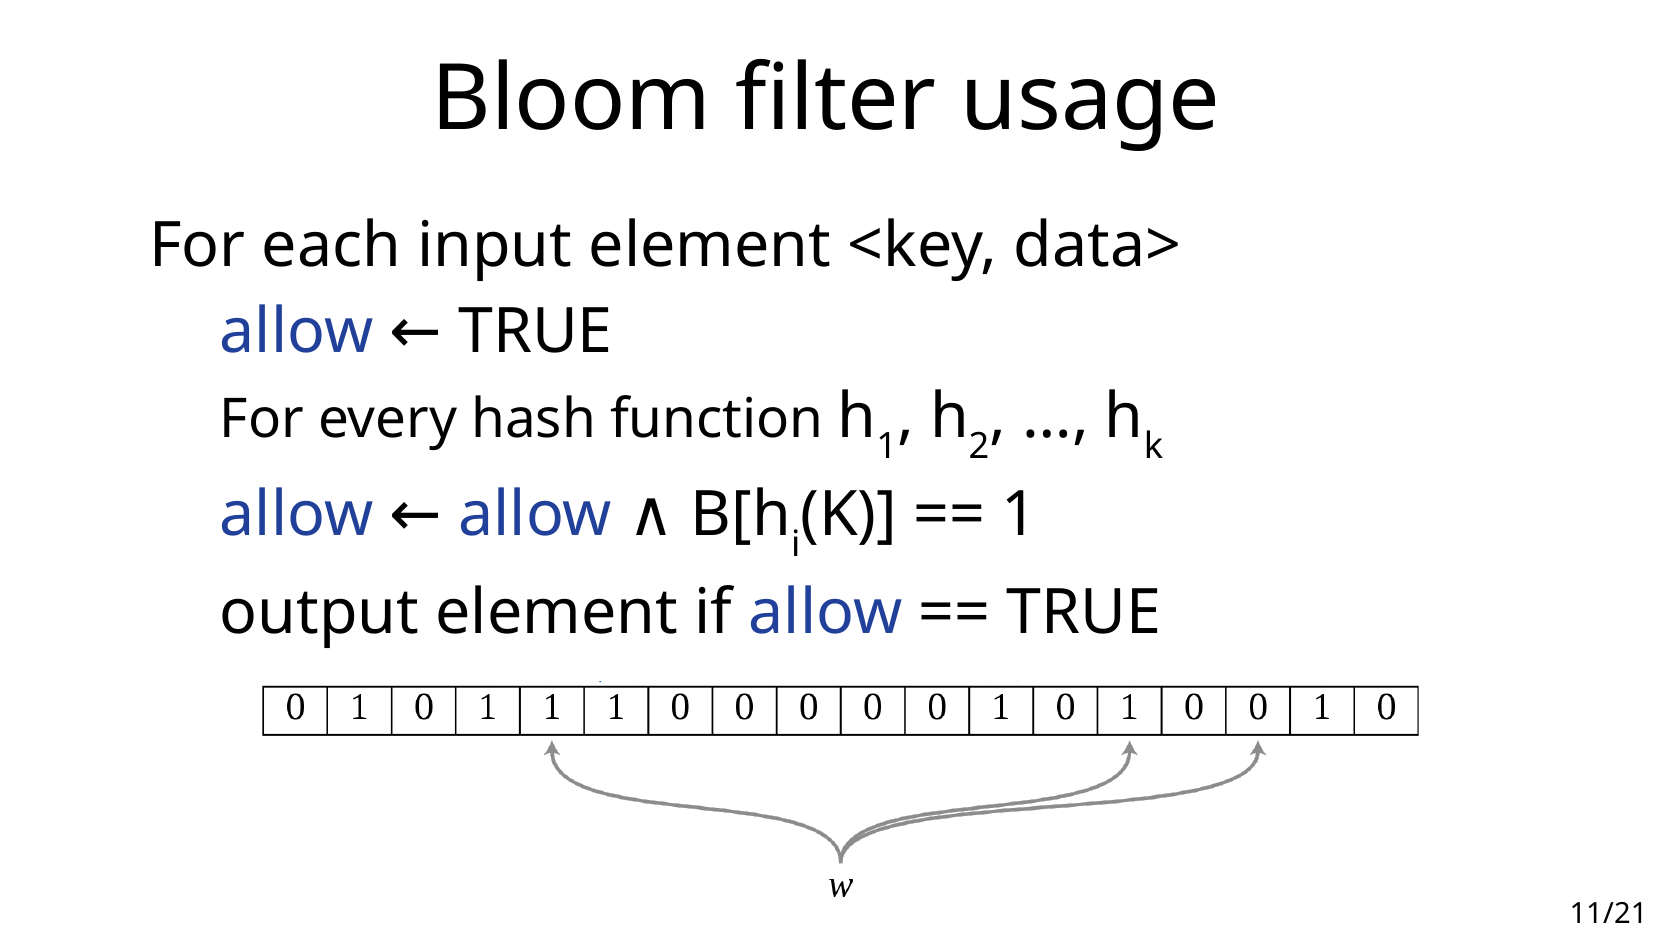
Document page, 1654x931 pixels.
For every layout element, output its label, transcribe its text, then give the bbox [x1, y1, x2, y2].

picture [262, 681, 1419, 911]
list For each input element <key, data> allow ← TRUE For every hash function h1, h2, …, hk allow ← allow ∧ B[hi(K)] == 1 output element if allow == TRUE [82, 199, 1571, 740]
title Bloom filter usage [82, 29, 1571, 159]
